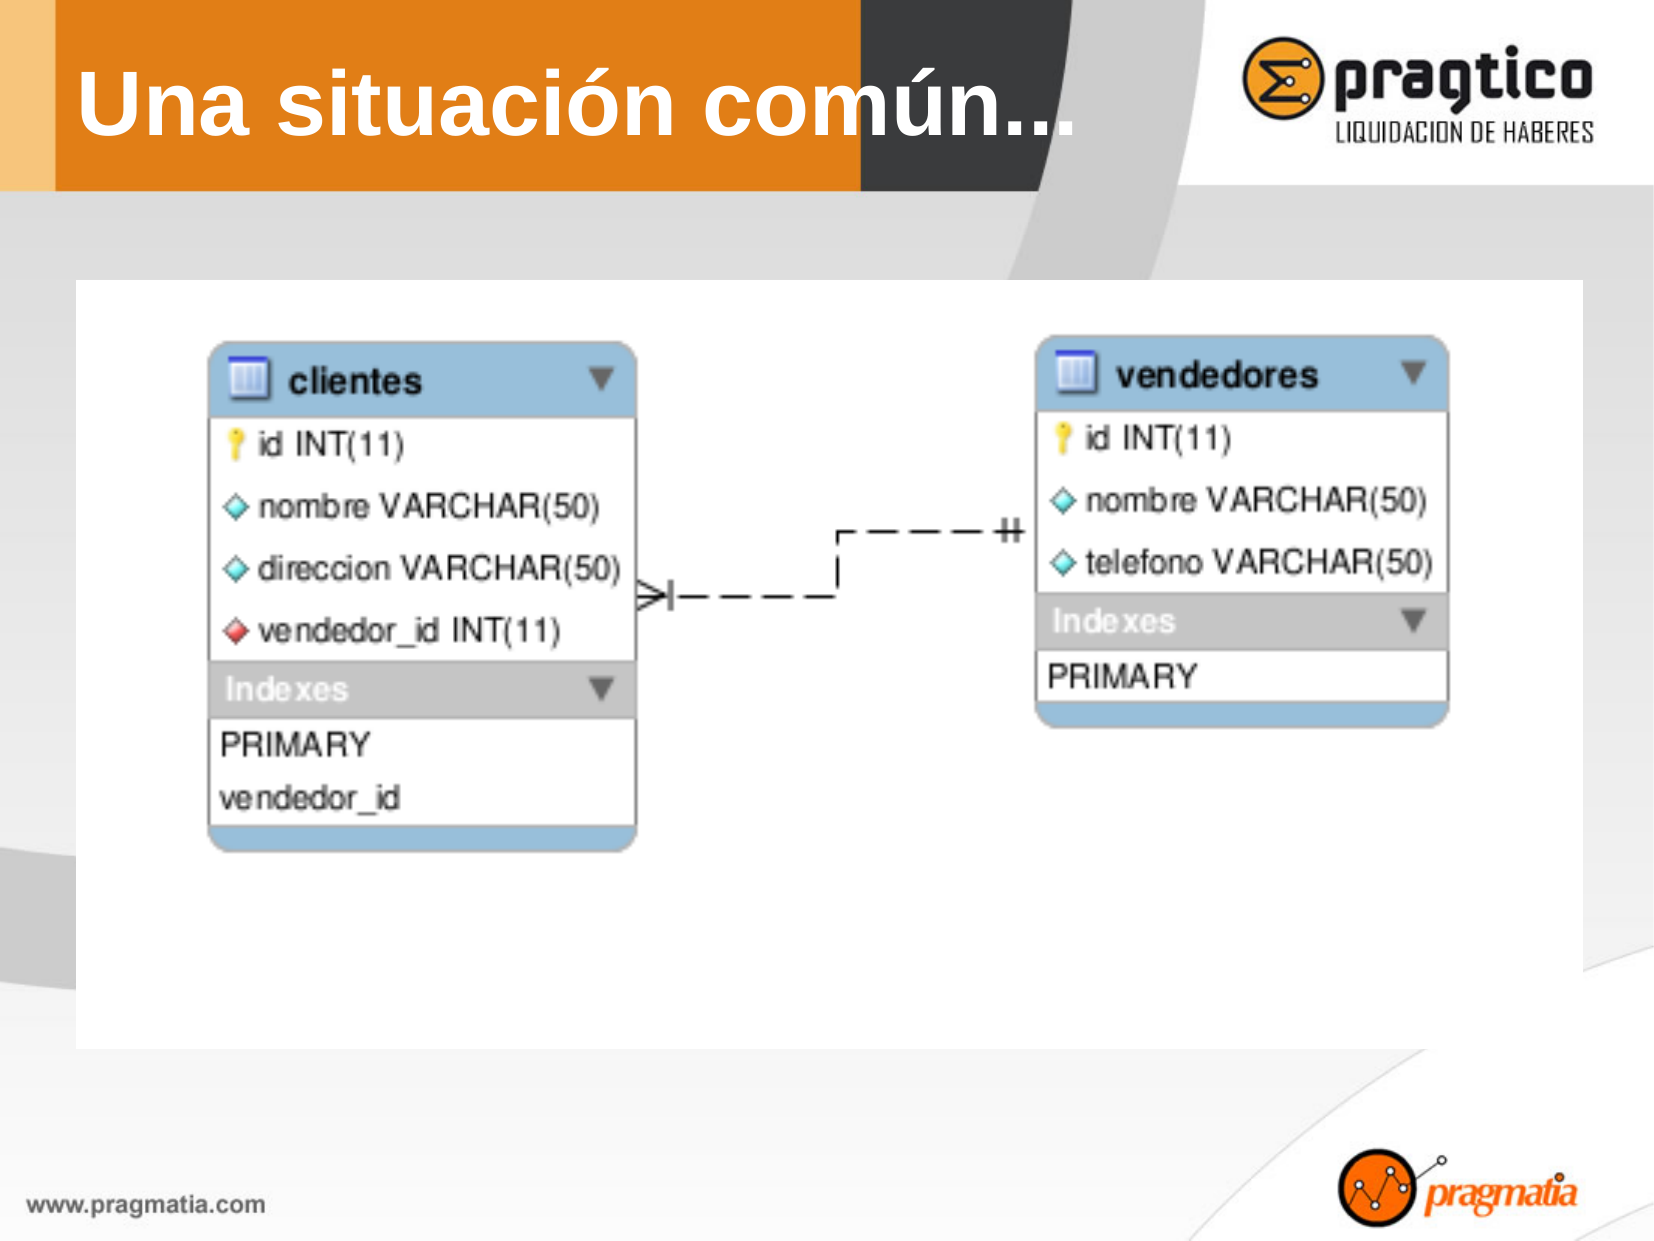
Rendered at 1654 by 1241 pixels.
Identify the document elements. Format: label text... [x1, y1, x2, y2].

title Una situación común... [76, 0, 1565, 208]
picture [0, 0, 1654, 1241]
